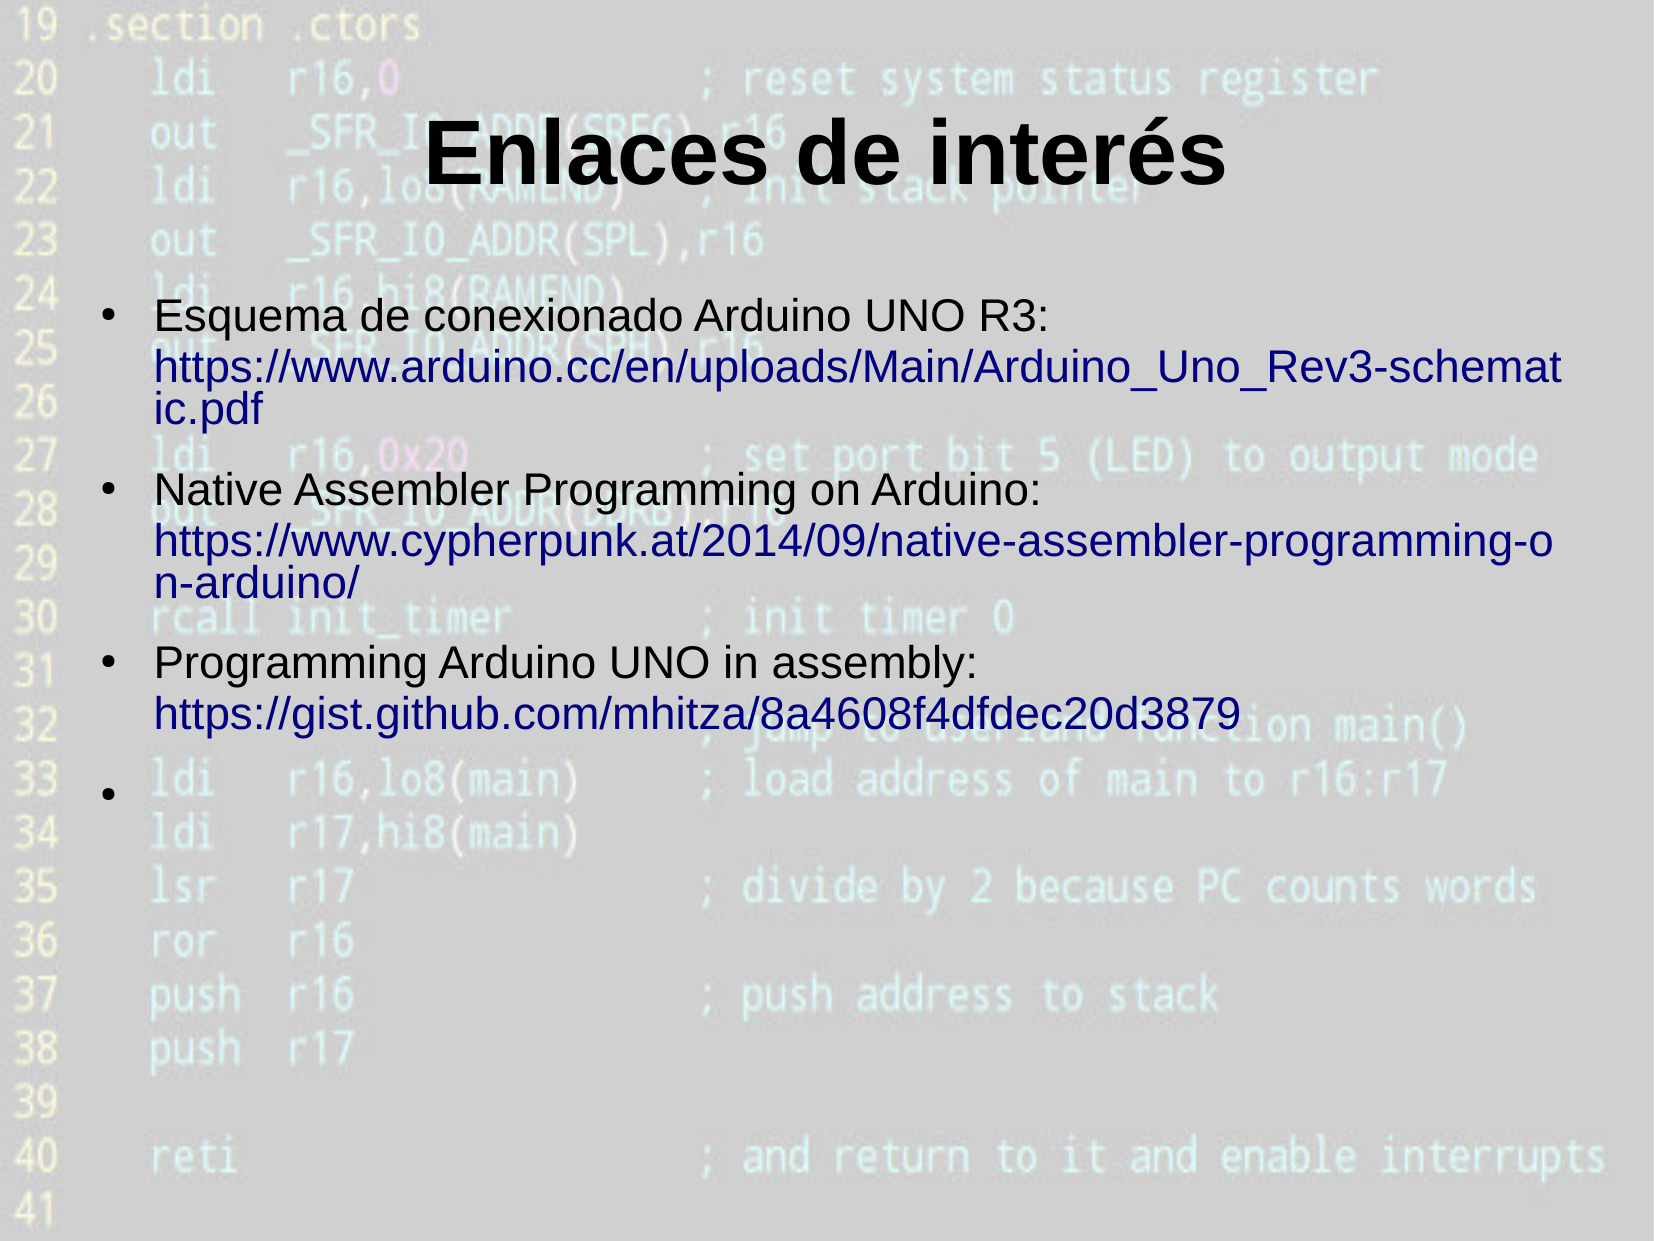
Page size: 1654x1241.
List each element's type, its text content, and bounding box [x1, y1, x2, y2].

picture [0, 0, 1654, 1241]
list Esquema de conexionado Arduino UNO R3: https://www.arduino.cc/en/uploads/Main/Arduino_Uno_Rev3-schematic.pdf Native Assembler Programming on Arduino: https://www.cypherpunk.at/2014/09/native-assembler-programming-on-arduino/ Programming Arduino UNO in assembly: https://gist.github.com/mhitza/8a4608f4dfdec20d3879 [82, 290, 1571, 1010]
title Enlaces de interés [82, 49, 1571, 257]
